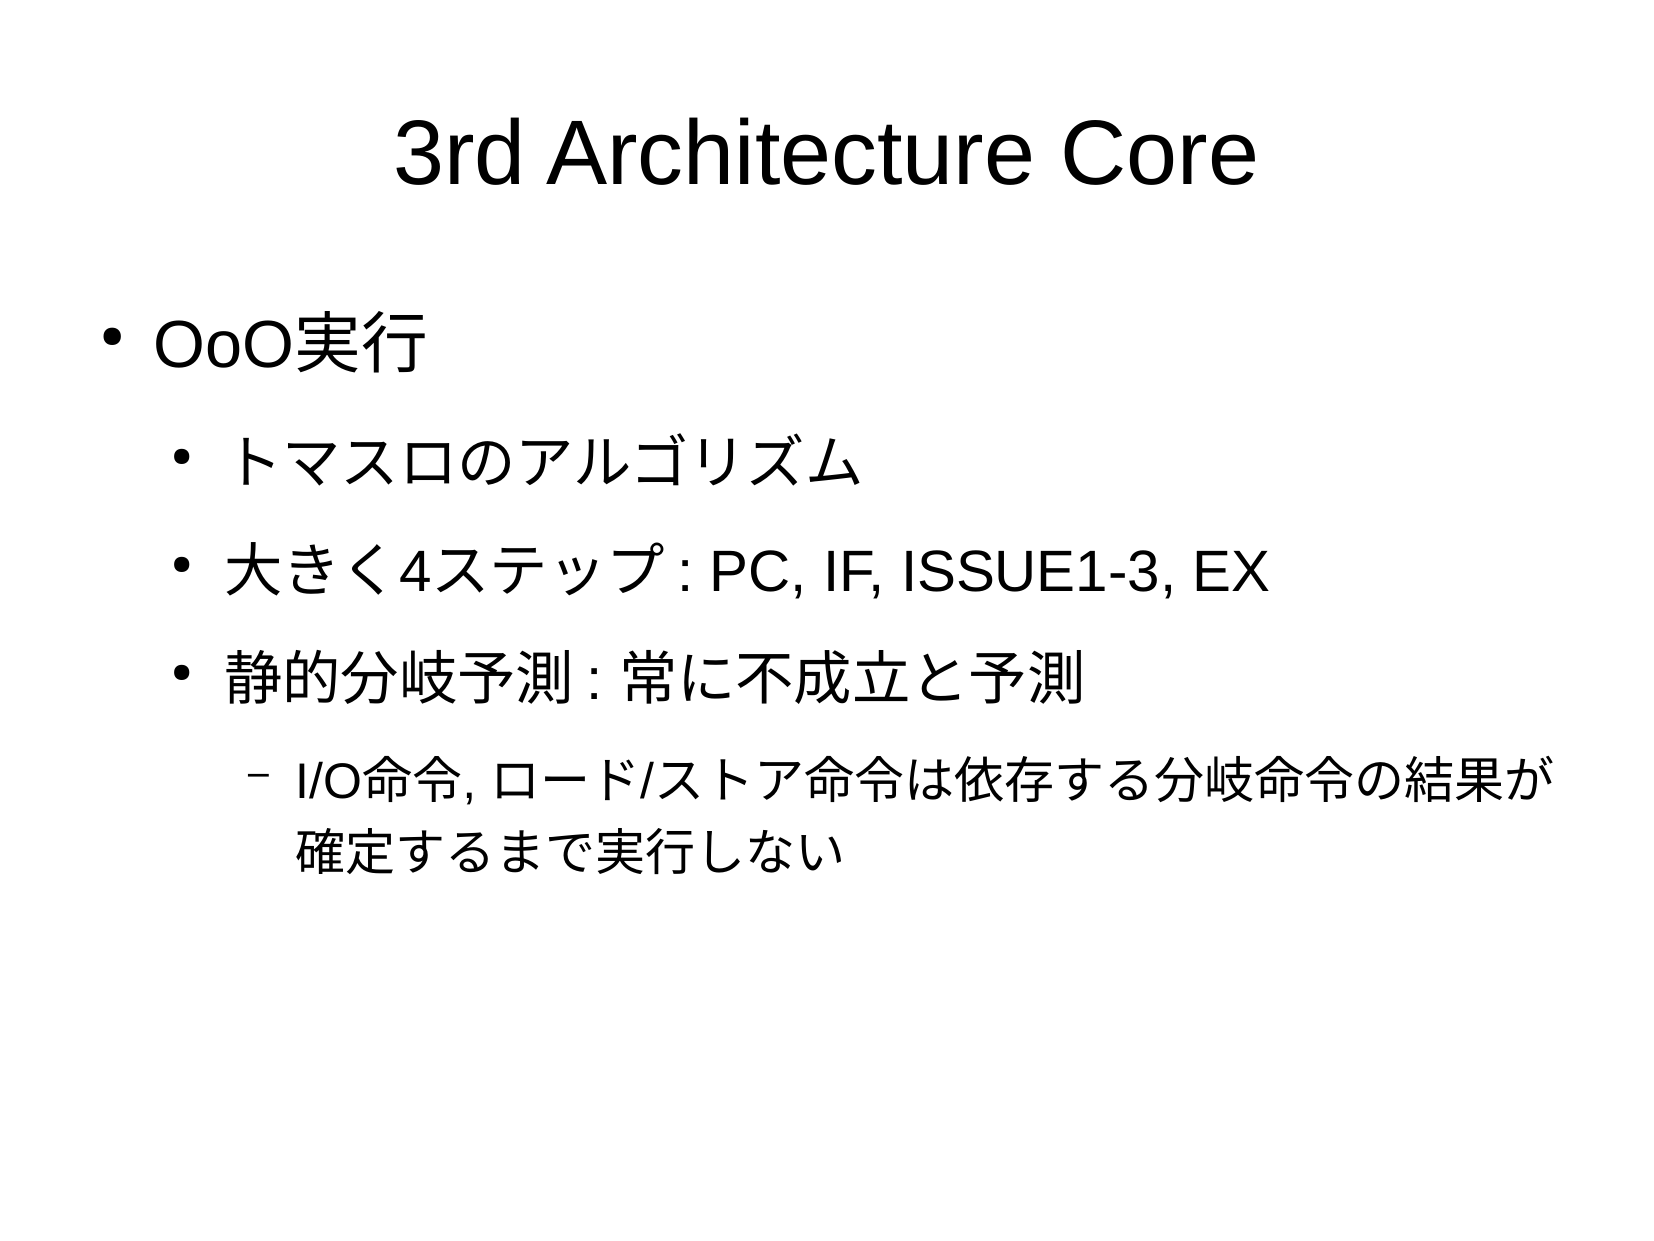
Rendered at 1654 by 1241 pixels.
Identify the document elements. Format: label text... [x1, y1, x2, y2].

title 3rd Architecture Core [82, 49, 1571, 257]
list OoO実行 トマスロのアルゴリズム 大きく4ステップ : PC, IF, ISSUE1-3, EX 静的分岐予測 : 常に不成立と予測 I/O命令, ロード/ストア命令は依存する分岐命令の結果が確定するまで実行しない [82, 290, 1571, 1109]
